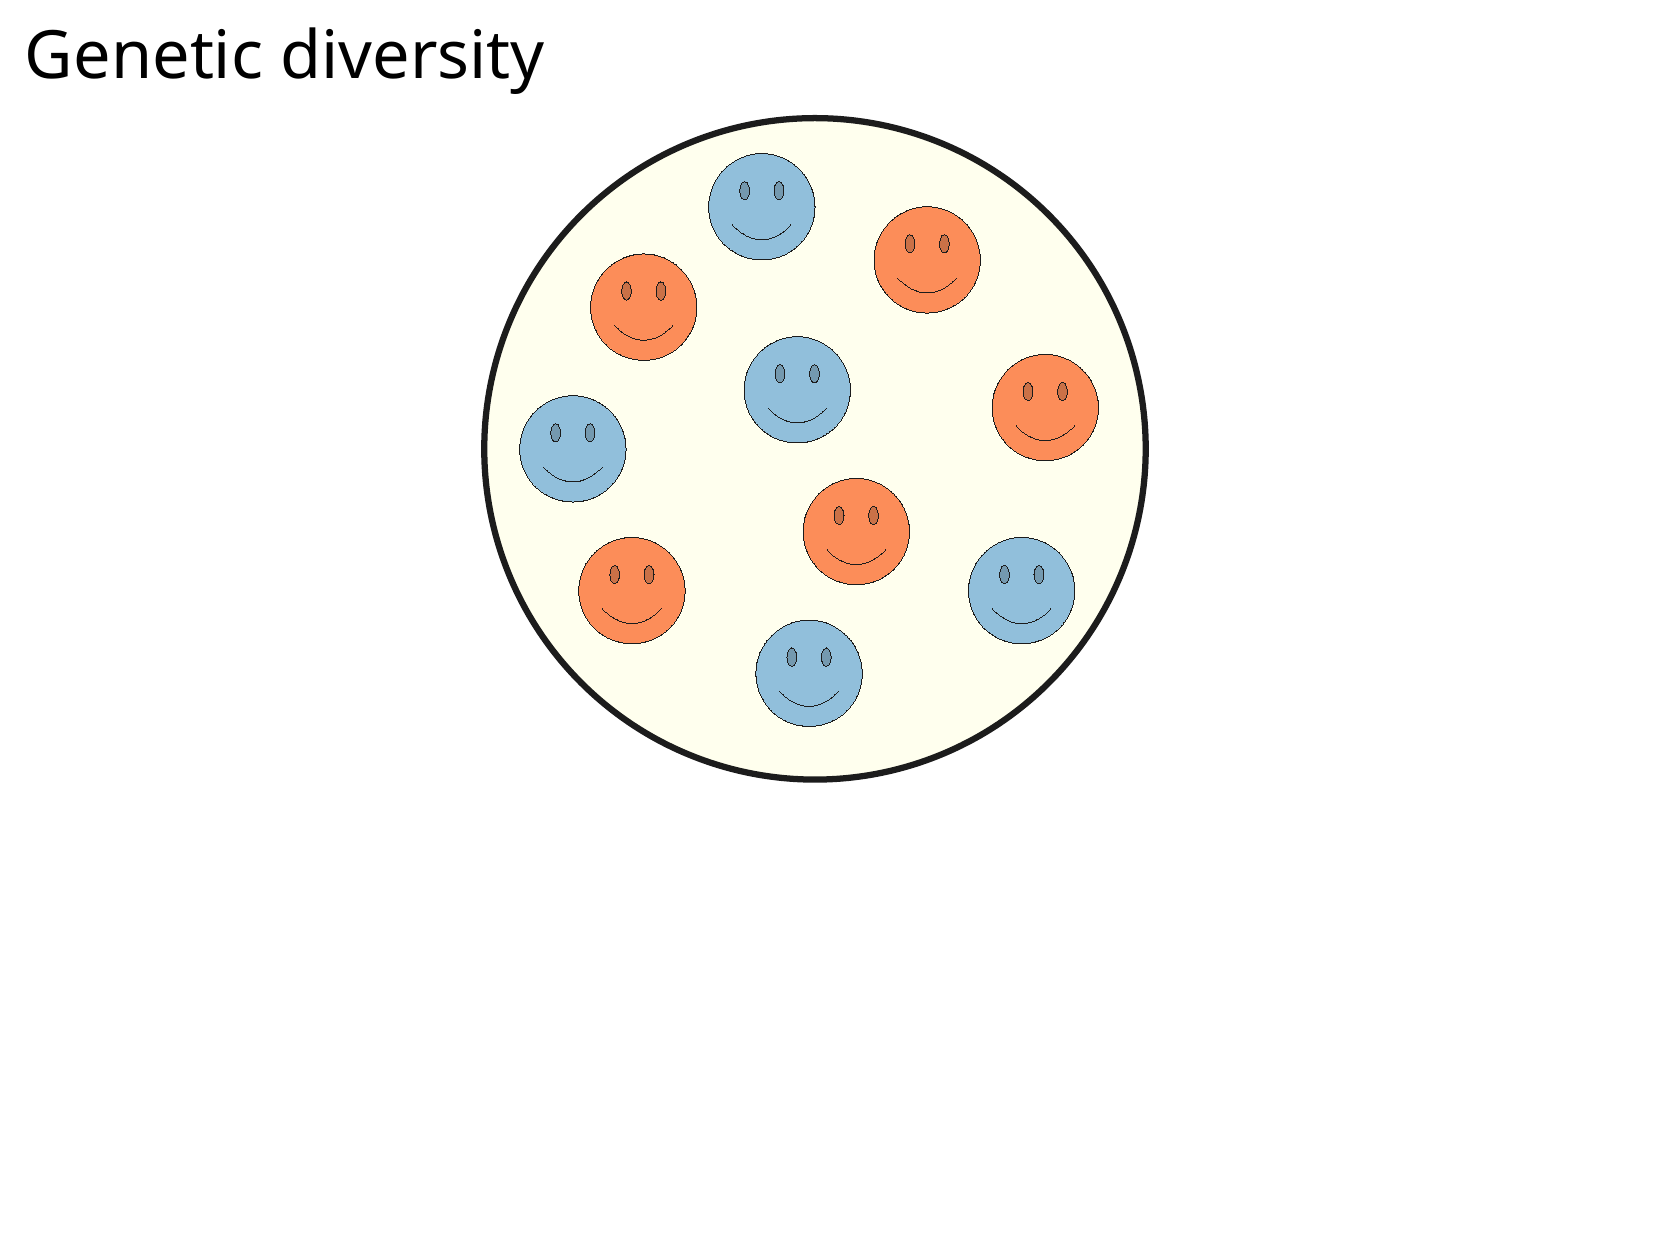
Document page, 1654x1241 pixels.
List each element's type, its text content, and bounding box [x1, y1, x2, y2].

text_box Genetic diversity [10, 0, 1654, 87]
text_box [484, 118, 1146, 780]
